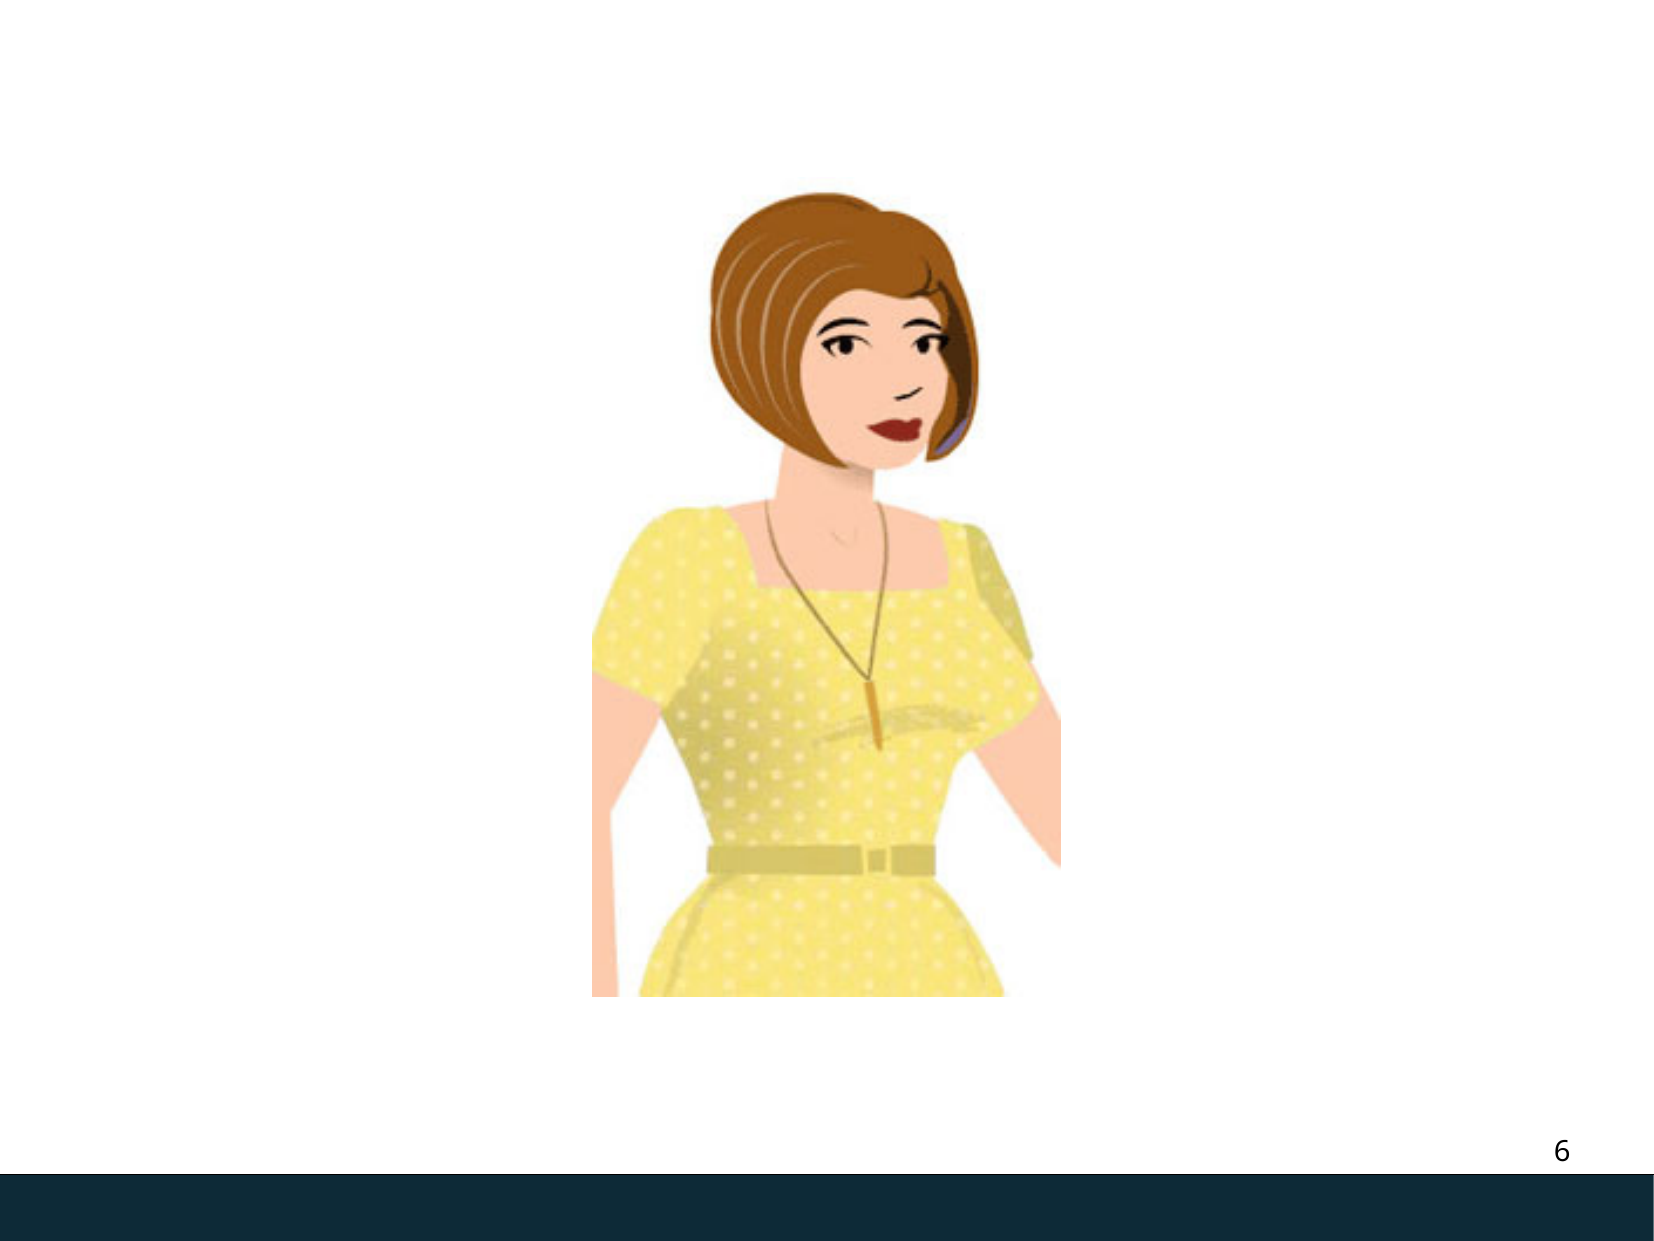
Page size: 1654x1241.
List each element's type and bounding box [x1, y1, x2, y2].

picture [592, 177, 1061, 997]
